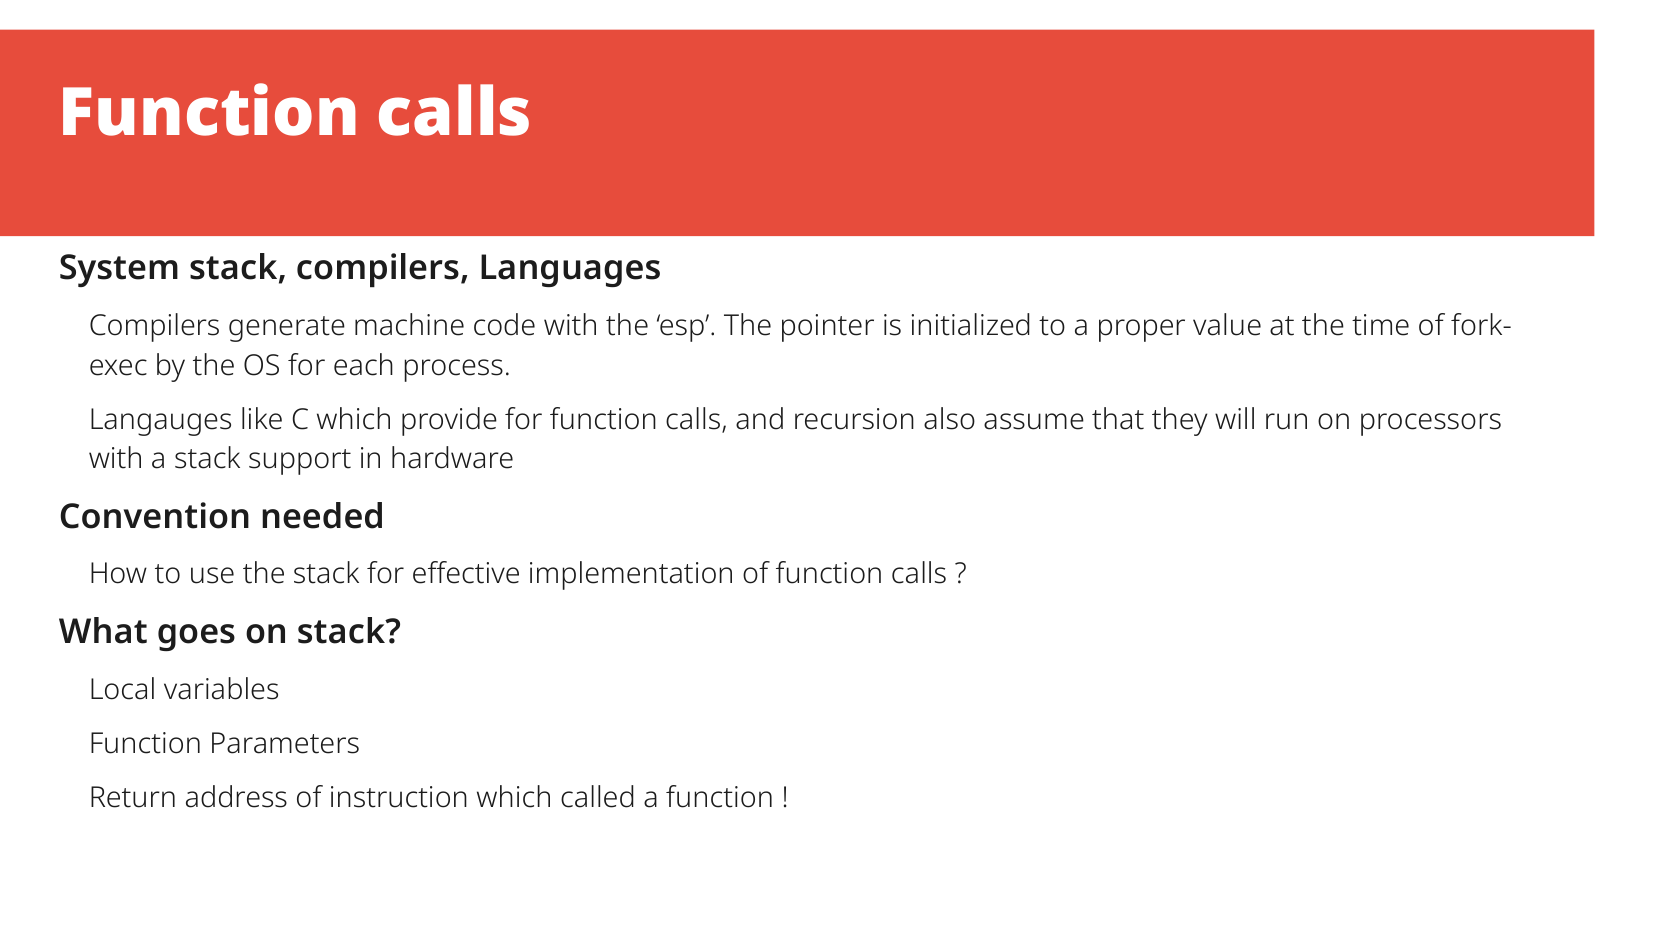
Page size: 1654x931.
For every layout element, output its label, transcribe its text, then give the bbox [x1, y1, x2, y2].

title Function calls [59, 44, 1595, 156]
list System stack, compilers, Languages Compilers generate machine code with the ‘esp’. The pointer is initialized to a proper value at the time of fork-exec by the OS for each process. Langauges like C which provide for function calls, and recursion also assume that they will run on processors with a stack support in hardware Convention needed How to use the stack for effective implementation of function calls ? What goes on stack? Local variables Function Parameters Return address of instruction which called a function ! [59, 243, 1565, 820]
